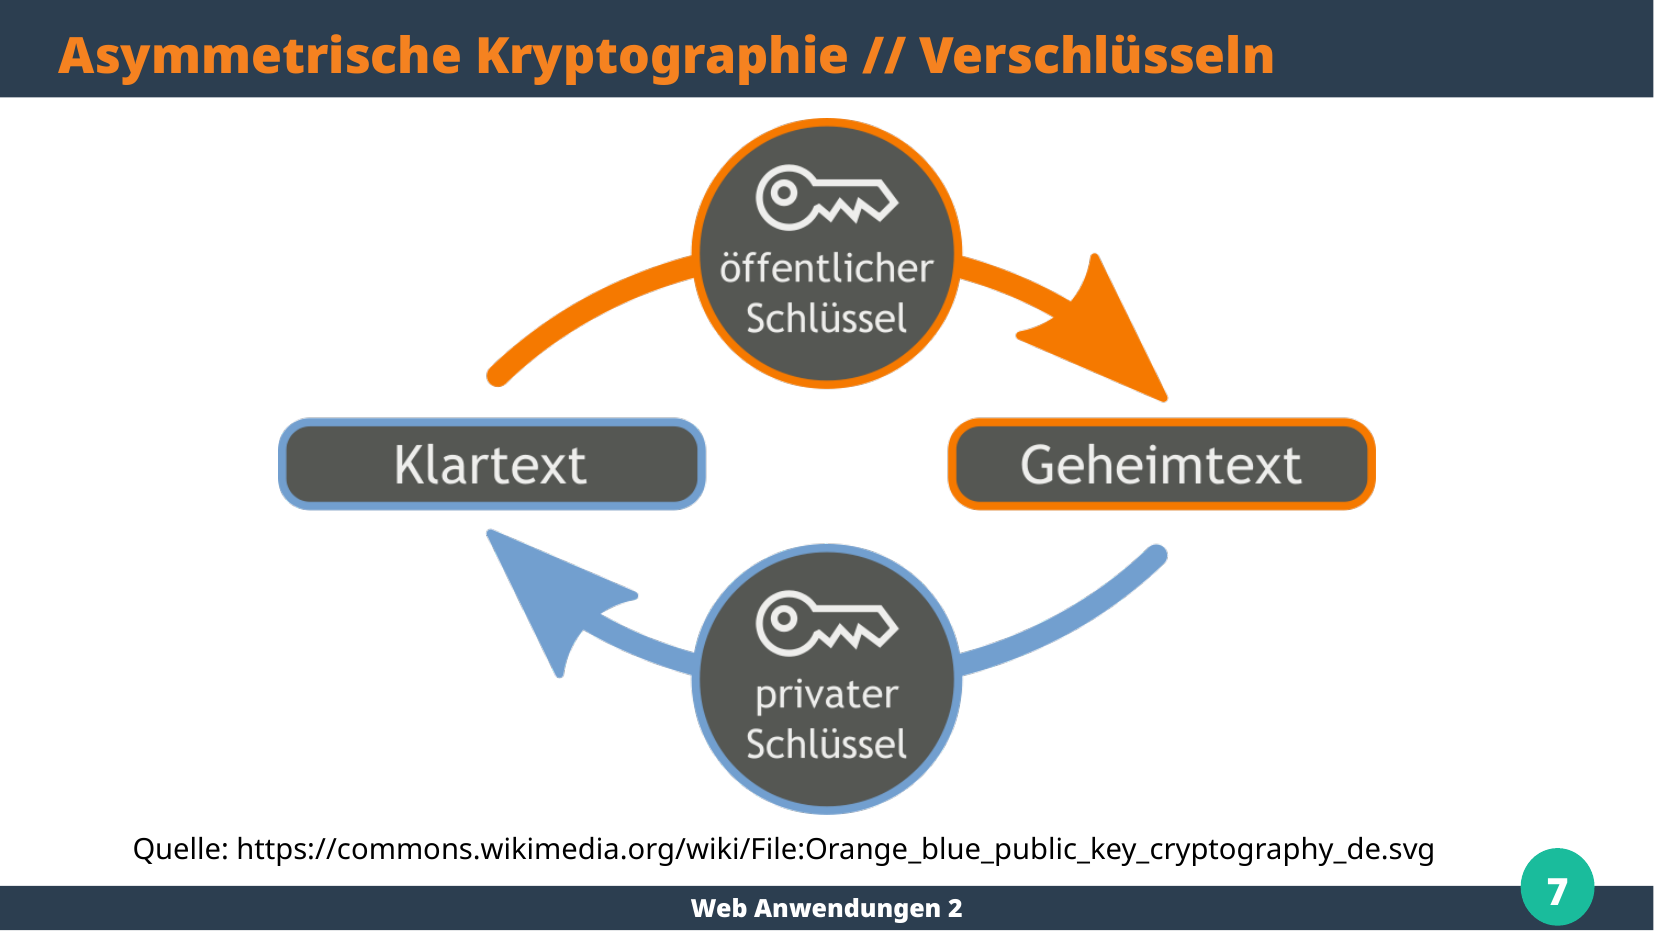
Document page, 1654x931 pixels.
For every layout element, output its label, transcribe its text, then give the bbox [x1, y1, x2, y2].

picture [278, 118, 1376, 815]
title Asymmetrische Kryptographie // Verschlüsseln [59, 8, 1595, 89]
text_box Quelle: https://commons.wikimedia.org/wiki/File:Orange_blue_public_key_cryptography_de.svg [117, 820, 1536, 870]
